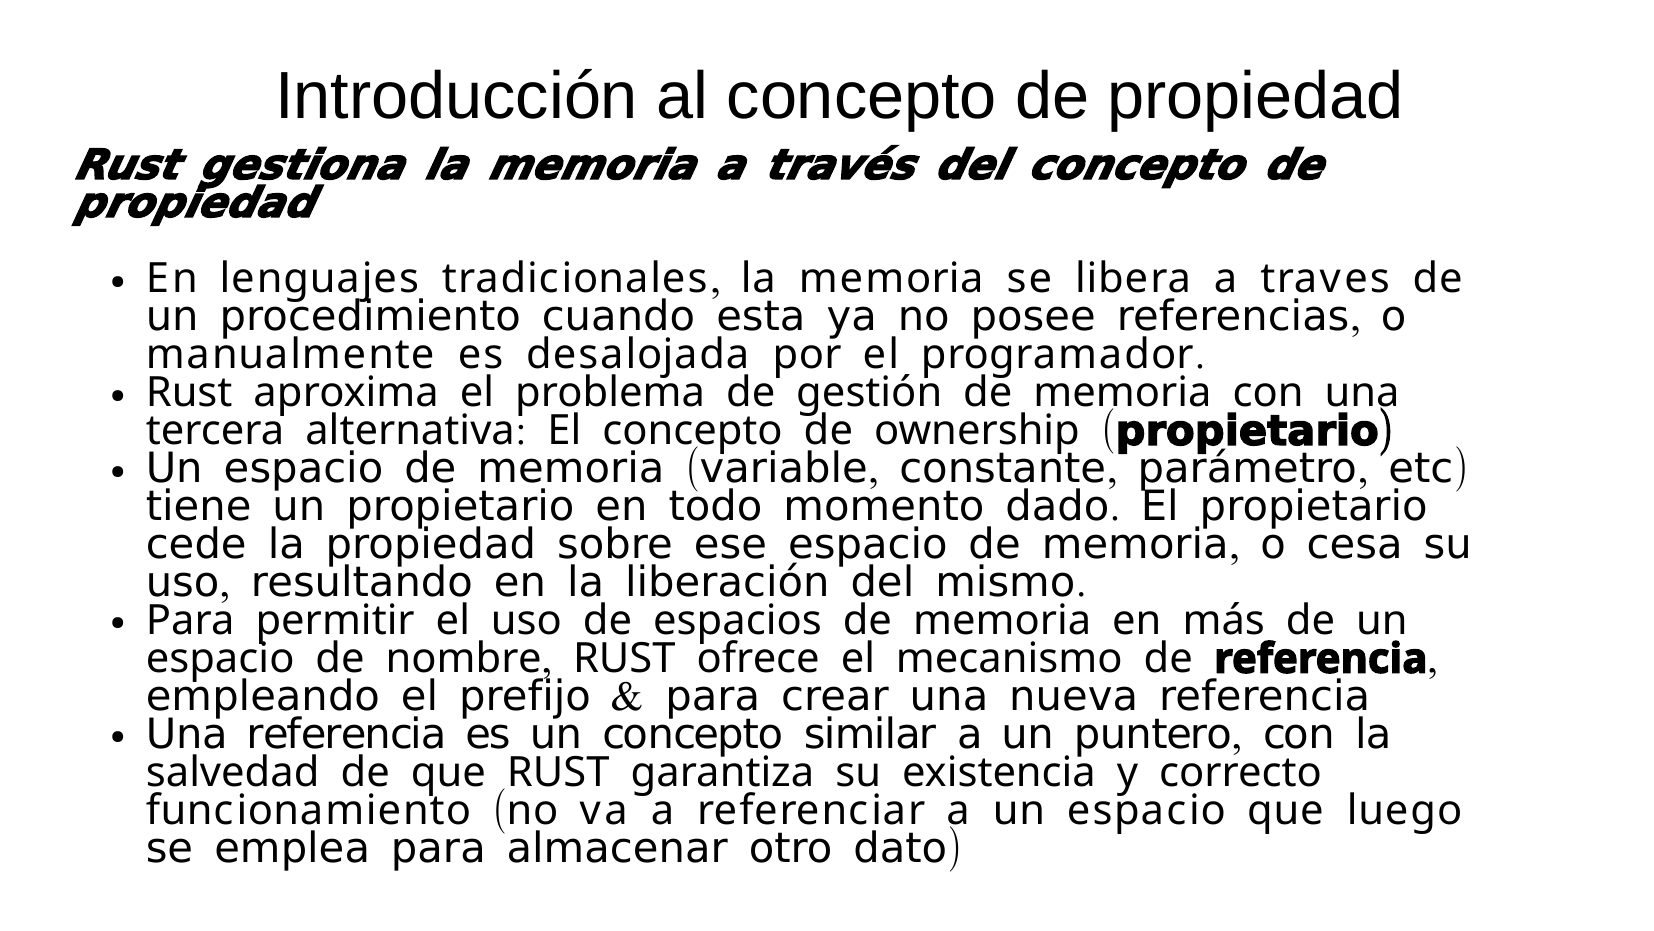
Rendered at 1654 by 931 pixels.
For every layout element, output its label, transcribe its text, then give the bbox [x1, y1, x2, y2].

subtitle Rust gestiona la memoria a través del concepto de propiedad En lenguajes tradicionales, la memoria se libera a traves de un procedimiento cuando esta ya no posee referencias, o manualmente es desalojada por el programador. Rust aproxima el problema de gestión de memoria con una tercera alternativa: El concepto de ownership (propietario) Un espacio de memoria (variable, constante, parámetro, etc) tiene un propietario en todo momento dado. El propietario cede la propiedad sobre ese espacio de memoria, o cesa su uso, resultando en la liberación del mismo. Para permitir el uso de espacios de memoria en más de un espacio de nombre, RUST ofrece el mecanismo de referencia, empleando el prefijo & para crear una nueva referencia Una referencia es un concepto similar a un puntero, con la salvedad de que RUST garantiza su existencia y correcto funcionamiento (no va a referenciar a un espacio que luego se emplea para almacenar otro dato) [75, 150, 1486, 834]
title Introducción al concepto de propiedad [135, 54, 1546, 136]
